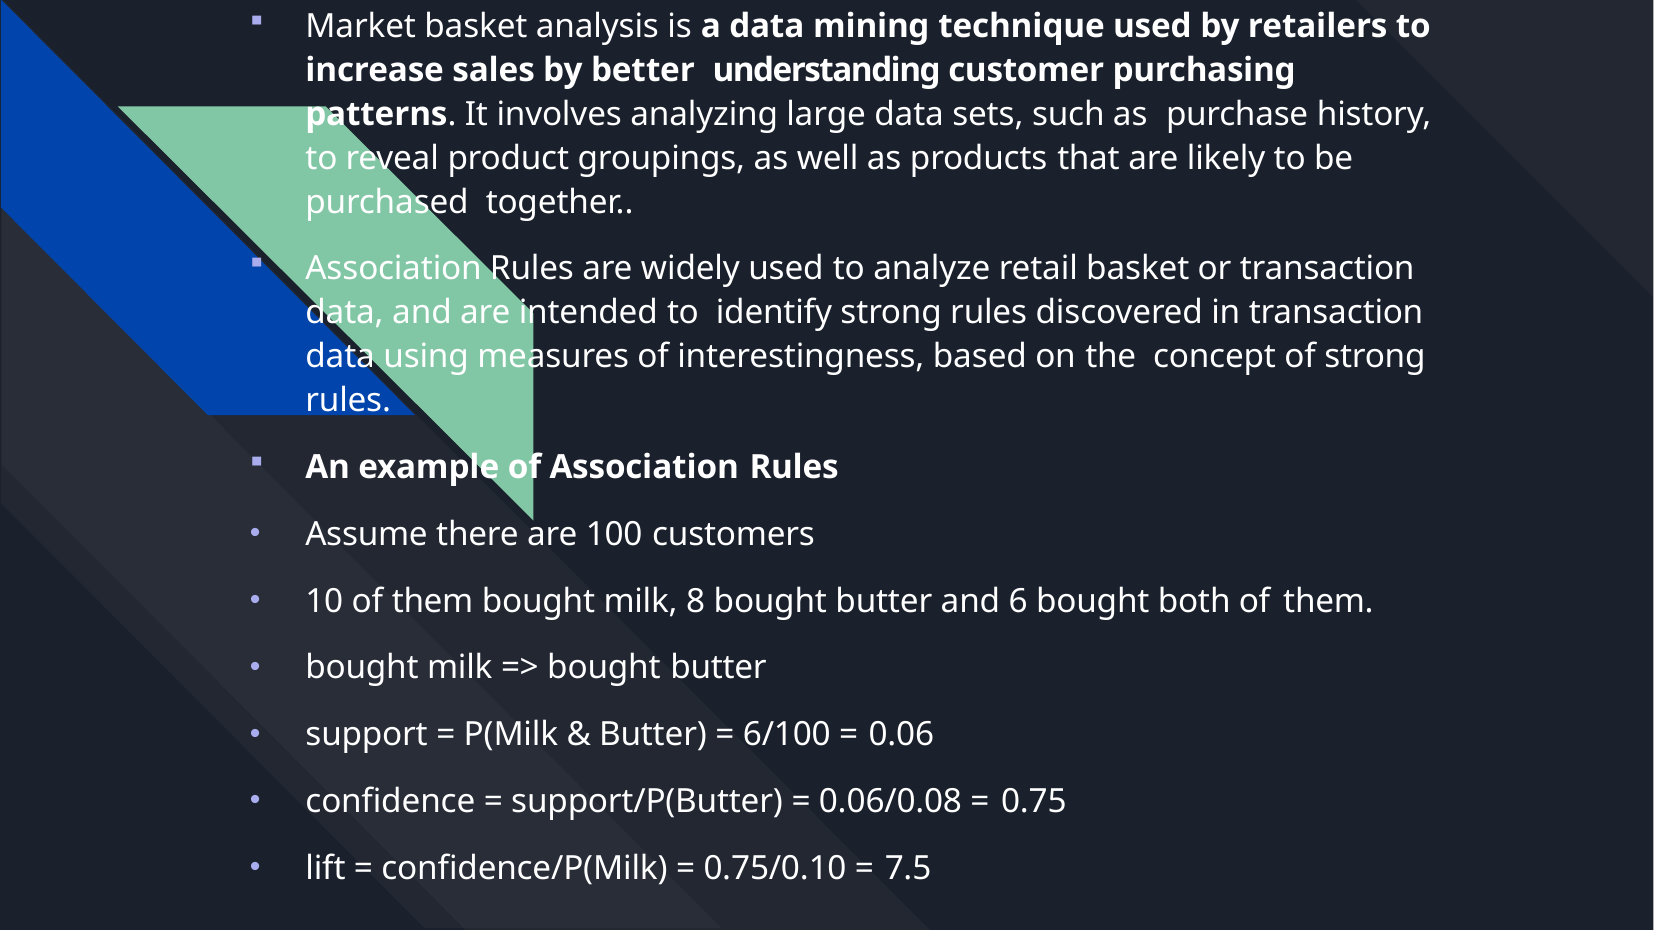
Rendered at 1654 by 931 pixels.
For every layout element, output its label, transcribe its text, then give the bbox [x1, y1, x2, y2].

text_box Market basket analysis is a data mining technique used by retailers to increase sales by better understanding customer purchasing patterns. It involves analyzing large data sets, such as purchase history, to reveal product groupings, as well as products that are likely to be purchased together.. Association Rules are widely used to analyze retail basket or transaction data, and are intended to identify strong rules discovered in transaction data using measures of interestingness, based on the concept of strong rules. An example of Association Rules Assume there are 100 customers 10 of them bought milk, 8 bought butter and 6 bought both of them. bought milk => bought butter support = P(Milk & Butter) = 6/100 = 0.06 confidence = support/P(Butter) = 0.06/0.08 = 0.75 lift = confidence/P(Milk) = 0.75/0.10 = 7.5 [224, 0, 1538, 887]
